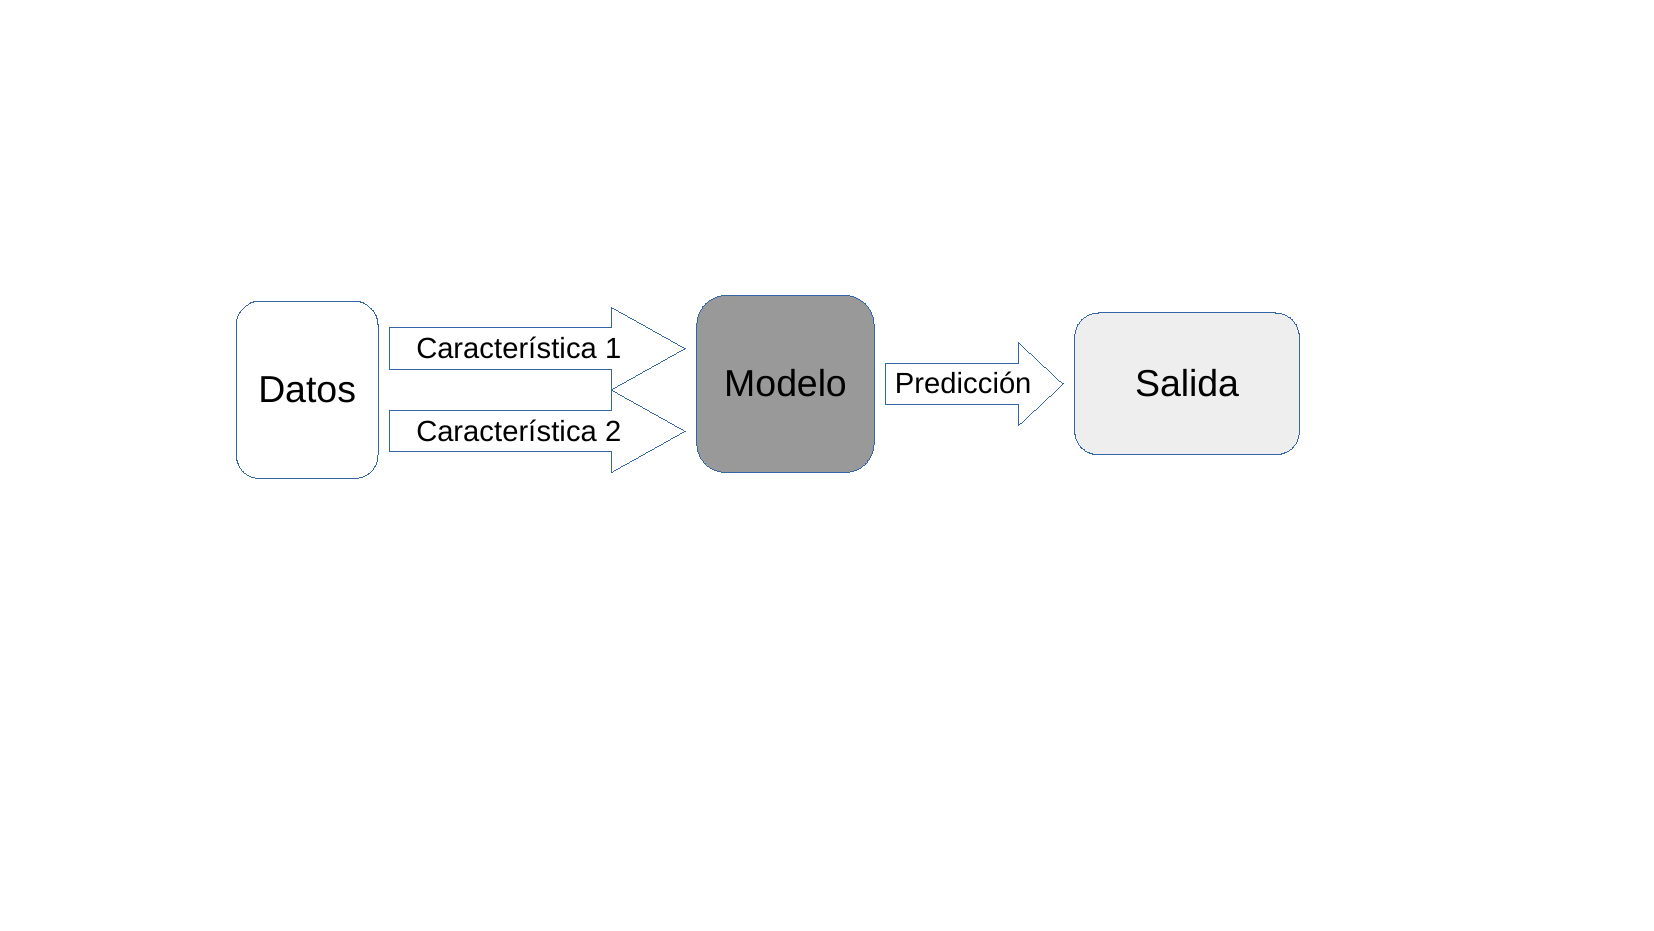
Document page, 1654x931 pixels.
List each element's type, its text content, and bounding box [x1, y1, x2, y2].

text_box Modelo [696, 295, 875, 473]
text_box Predicción [885, 342, 1064, 426]
text_box Característica 1 [389, 307, 686, 390]
text_box Característica 2 [389, 389, 686, 473]
text_box Salida [1074, 312, 1300, 455]
text_box Datos [236, 301, 379, 479]
